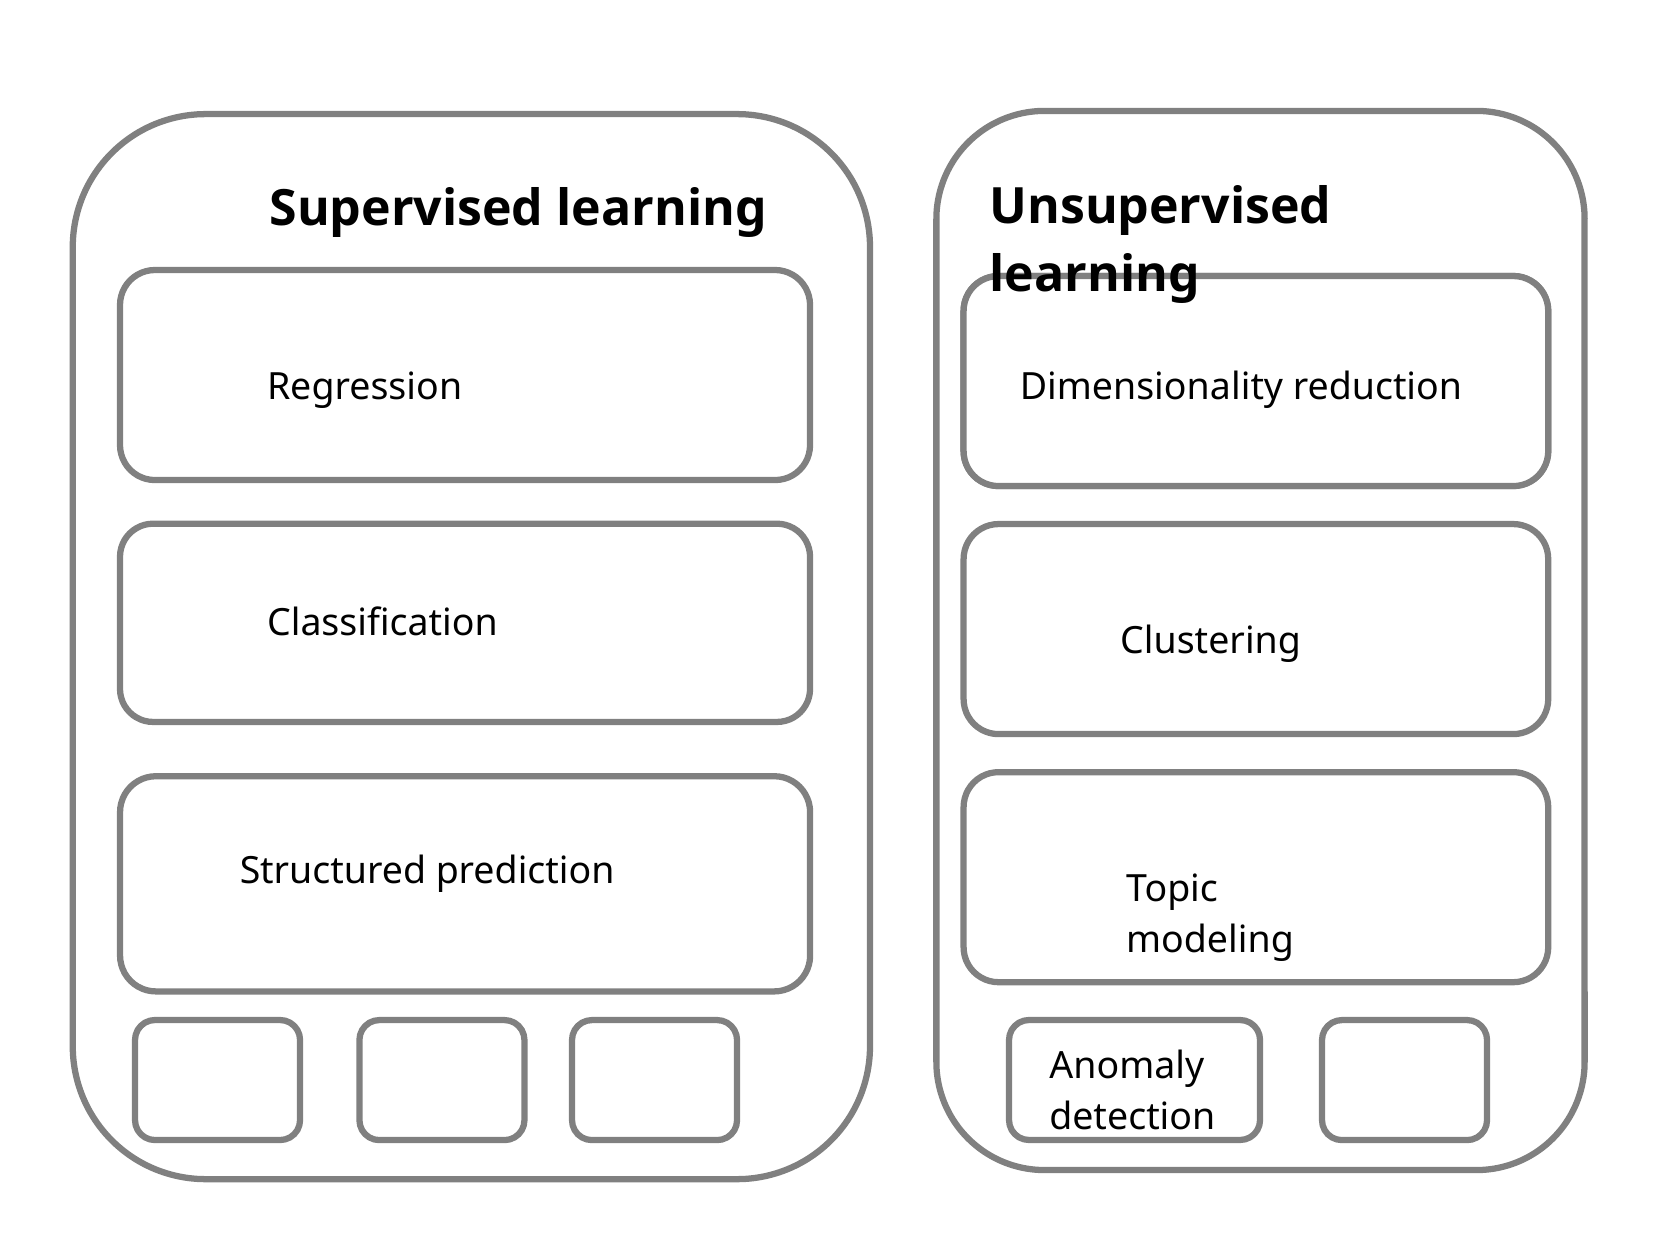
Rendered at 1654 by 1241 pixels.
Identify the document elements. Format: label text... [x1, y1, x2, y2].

text_box Topic modeling [1111, 854, 1411, 912]
text_box Dimensionality reduction [1005, 352, 1501, 410]
text_box [936, 110, 1585, 1171]
text_box Unsupervised learning [975, 162, 1546, 234]
text_box Anomaly detection [1034, 1031, 1253, 1131]
text_box Supervised learning [255, 165, 760, 237]
text_box Regression [252, 352, 618, 410]
text_box [72, 114, 871, 1180]
text_box Classification [252, 588, 618, 646]
text_box Clustering [1105, 606, 1324, 664]
text_box Structured prediction [224, 836, 631, 894]
